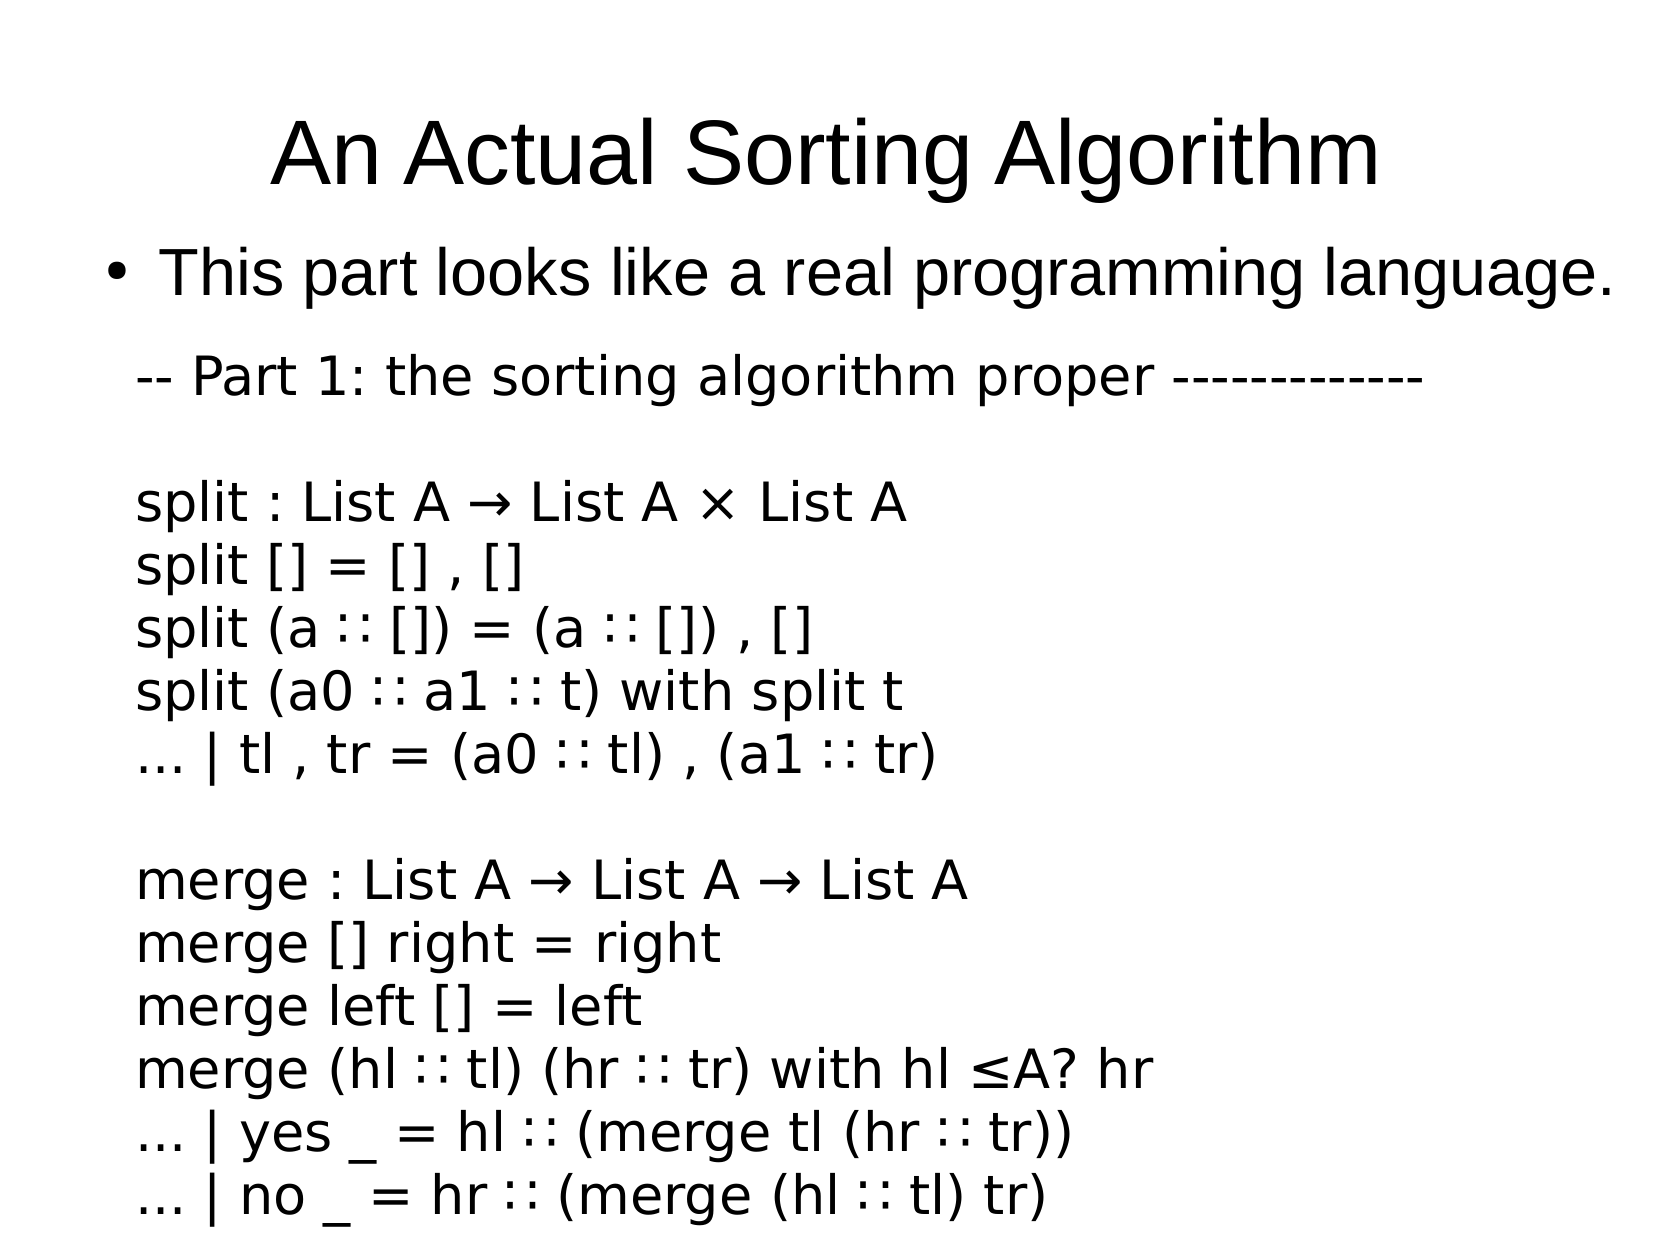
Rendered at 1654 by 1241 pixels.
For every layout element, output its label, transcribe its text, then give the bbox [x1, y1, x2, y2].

title An Actual Sorting Algorithm [82, 49, 1571, 257]
list -- Part 1: the sorting algorithm proper ------------- split : List A → List A × List A split [] = [] , [] split (a ∷ []) = (a ∷ []) , [] split (a0 ∷ a1 ∷ t) with split t ... | tl , tr = (a0 ∷ tl) , (a1 ∷ tr) merge : List A → List A → List A merge [] right = right merge left [] = left merge (hl ∷ tl) (hr ∷ tr) with hl ≤A? hr ... | yes _ = hl ∷ (merge tl (hr ∷ tr)) ... | no _ = hr ∷ (merge (hl ∷ tl) tr) [135, 345, 1636, 1228]
list This part looks like a real programming language. [87, 235, 1625, 356]
